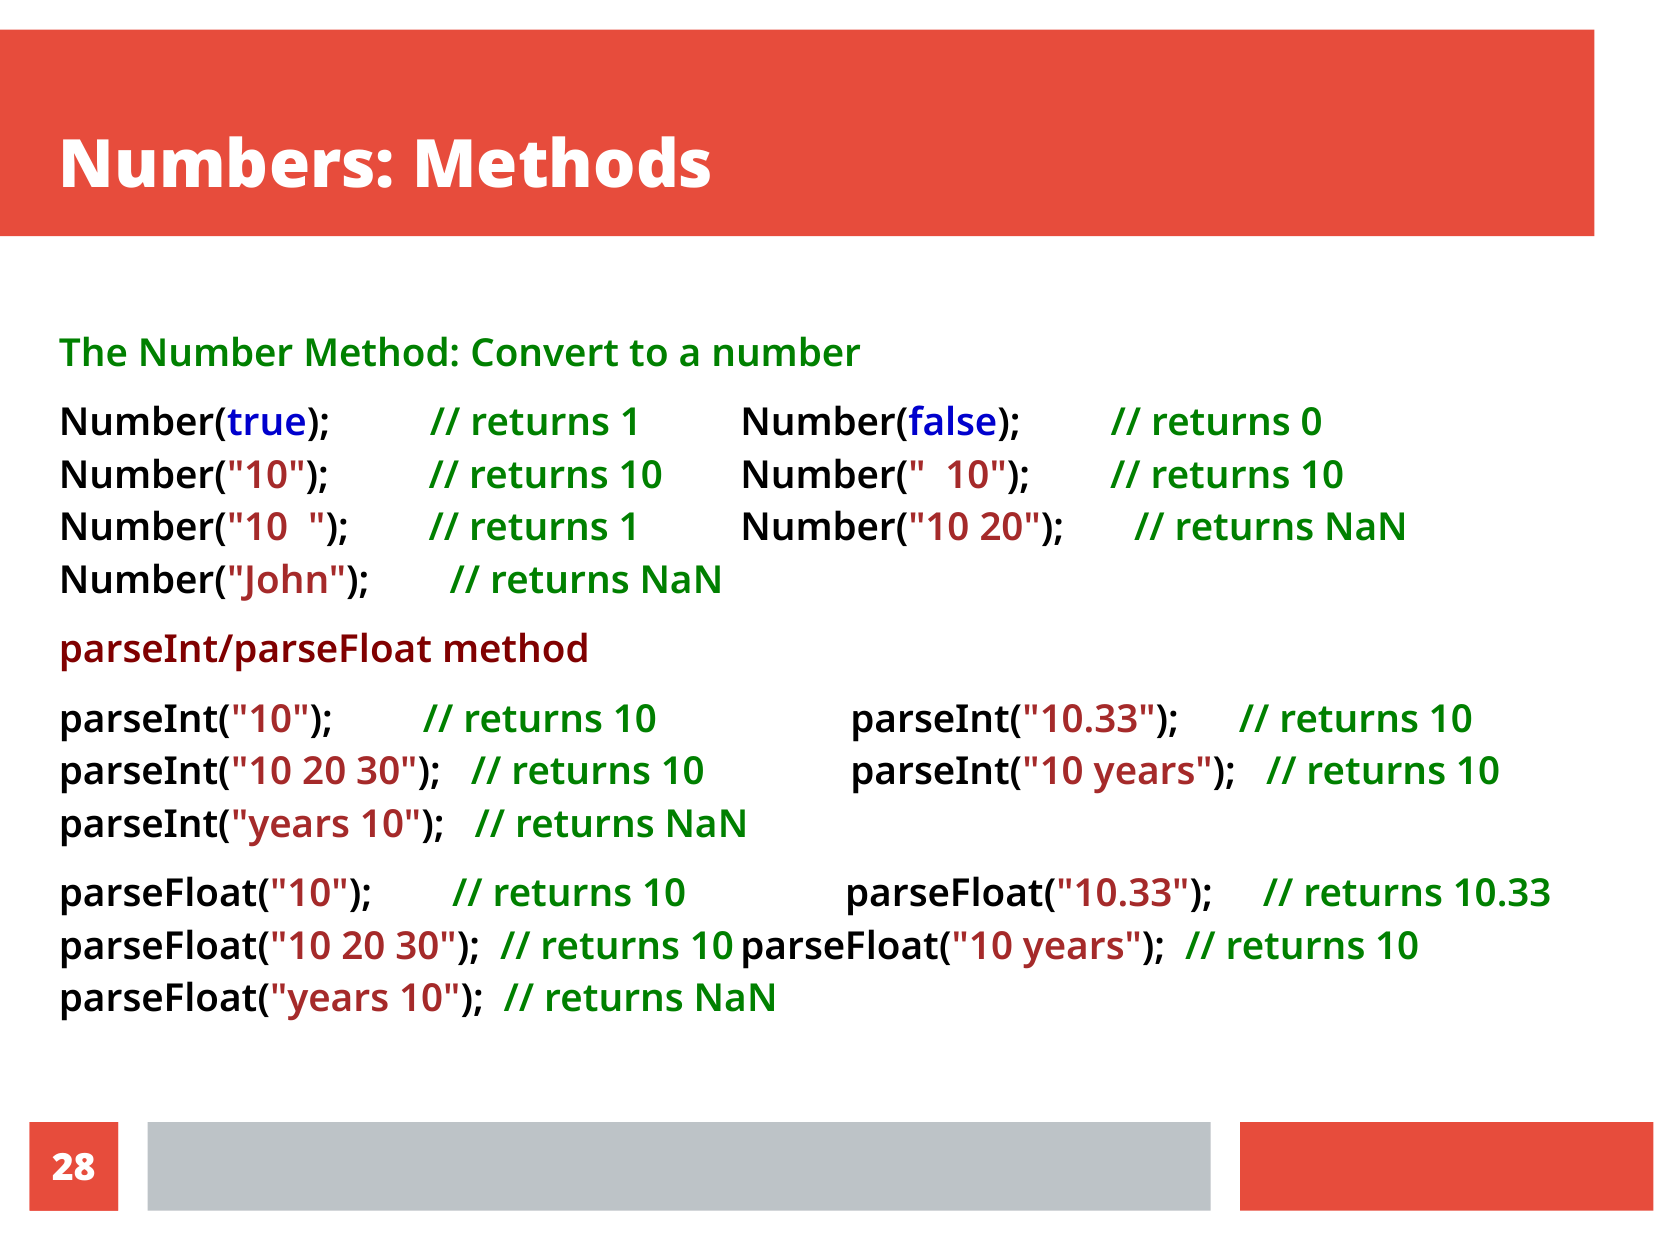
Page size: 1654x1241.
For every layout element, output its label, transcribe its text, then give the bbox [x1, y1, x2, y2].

title Numbers: Methods [59, 59, 1595, 207]
list The Number Method: Convert to a number Number(true); // returns 1 Number(false); // returns 0 Number("10"); // returns 10 Number(" 10"); // returns 10 Number("10 "); // returns 1 Number("10 20"); // returns NaN Number("John"); // returns NaN parseInt/parseFloat method parseInt("10"); // returns 10 parseInt("10.33"); // returns 10 parseInt("10 20 30"); // returns 10 parseInt("10 years"); // returns 10 parseInt("years 10"); // returns NaN parseFloat("10"); // returns 10 parseFloat("10.33"); // returns 10.33 parseFloat("10 20 30"); // returns 10 parseFloat("10 years"); // returns 10 parseFloat("years 10"); // returns NaN [59, 324, 1565, 1093]
